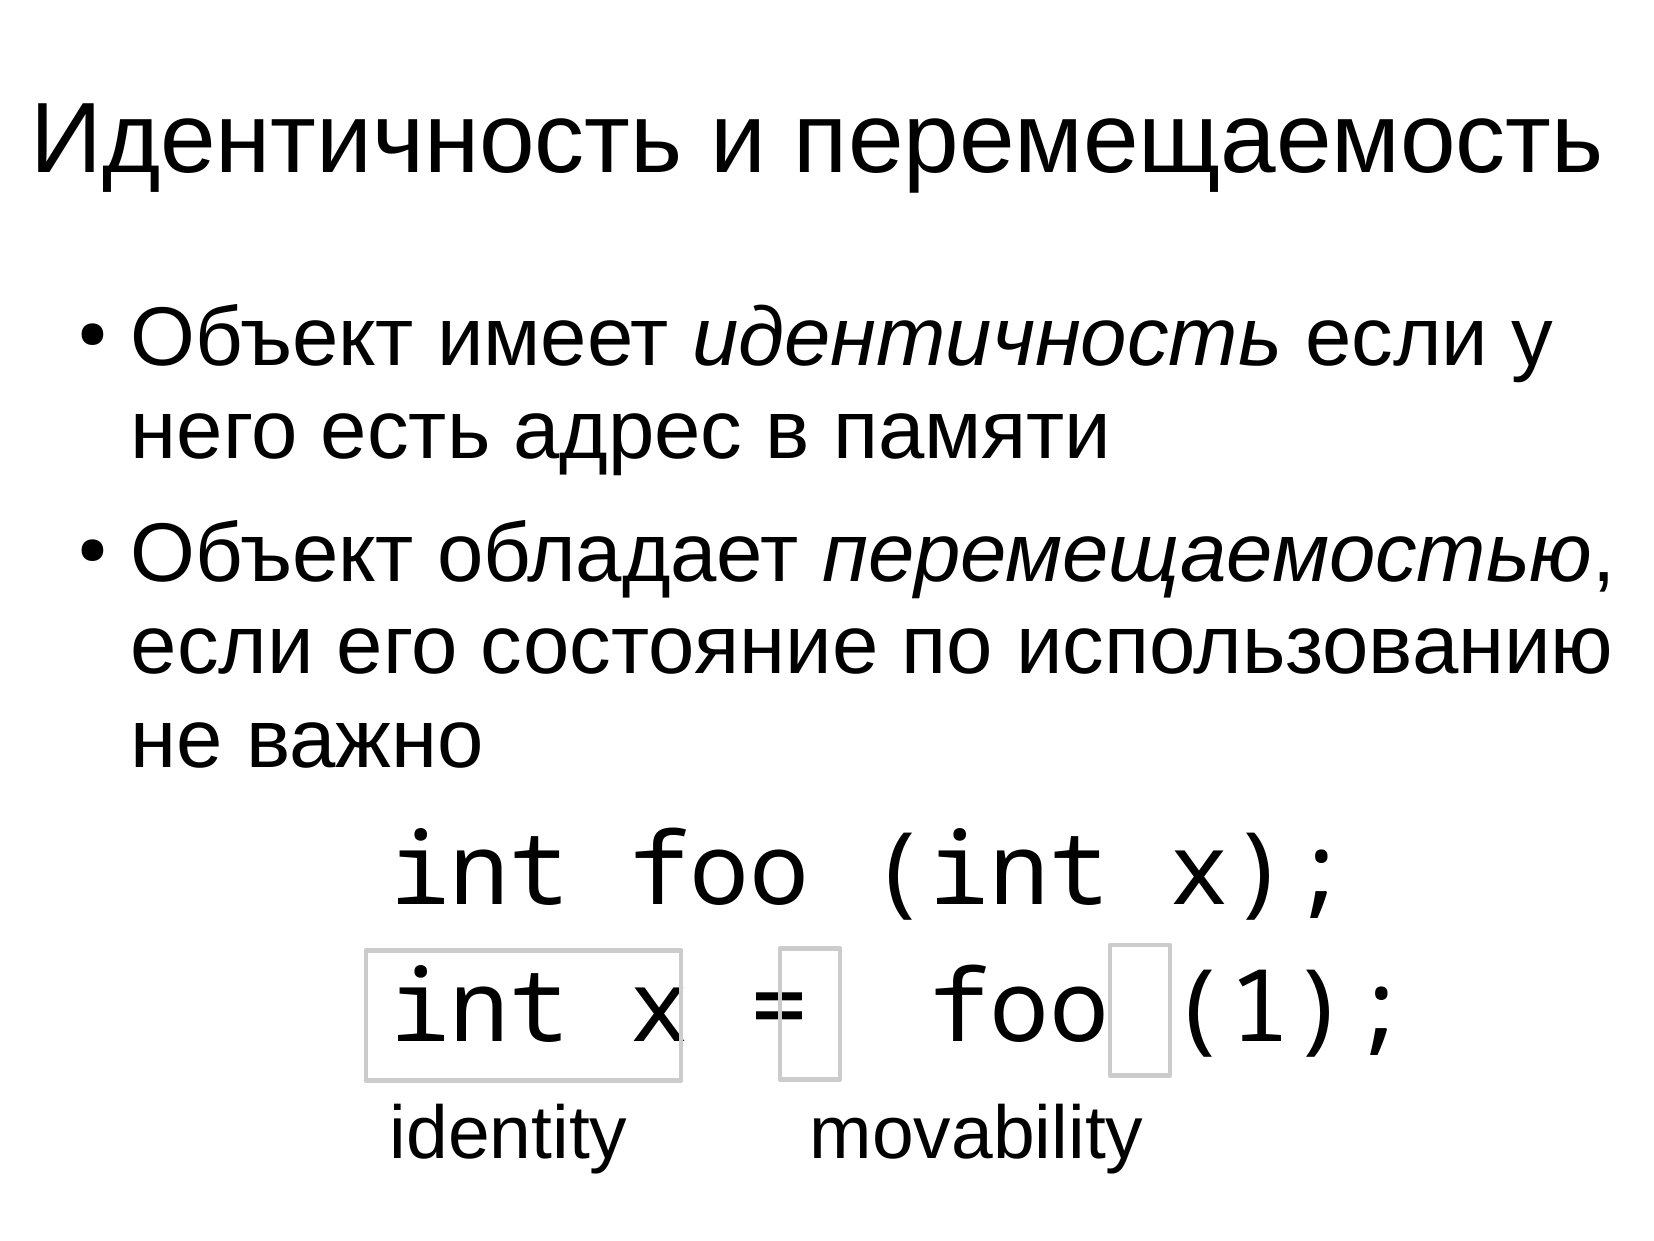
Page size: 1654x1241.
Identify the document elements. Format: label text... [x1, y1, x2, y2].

text_box [1110, 944, 1171, 1076]
text_box [780, 948, 841, 1080]
list int foo (int x); int x = foo (1); [390, 797, 1411, 1083]
list Объект имеет идентичность если у него есть адрес в памяти Объект обладает перемещаемостью, если его состояние по использованию не важно [60, 290, 1621, 1010]
text_box [365, 950, 681, 1081]
text_box identity [375, 1083, 646, 1182]
text_box movability [795, 1082, 1171, 1182]
title Идентичность и перемещаемость [30, 34, 1606, 242]
